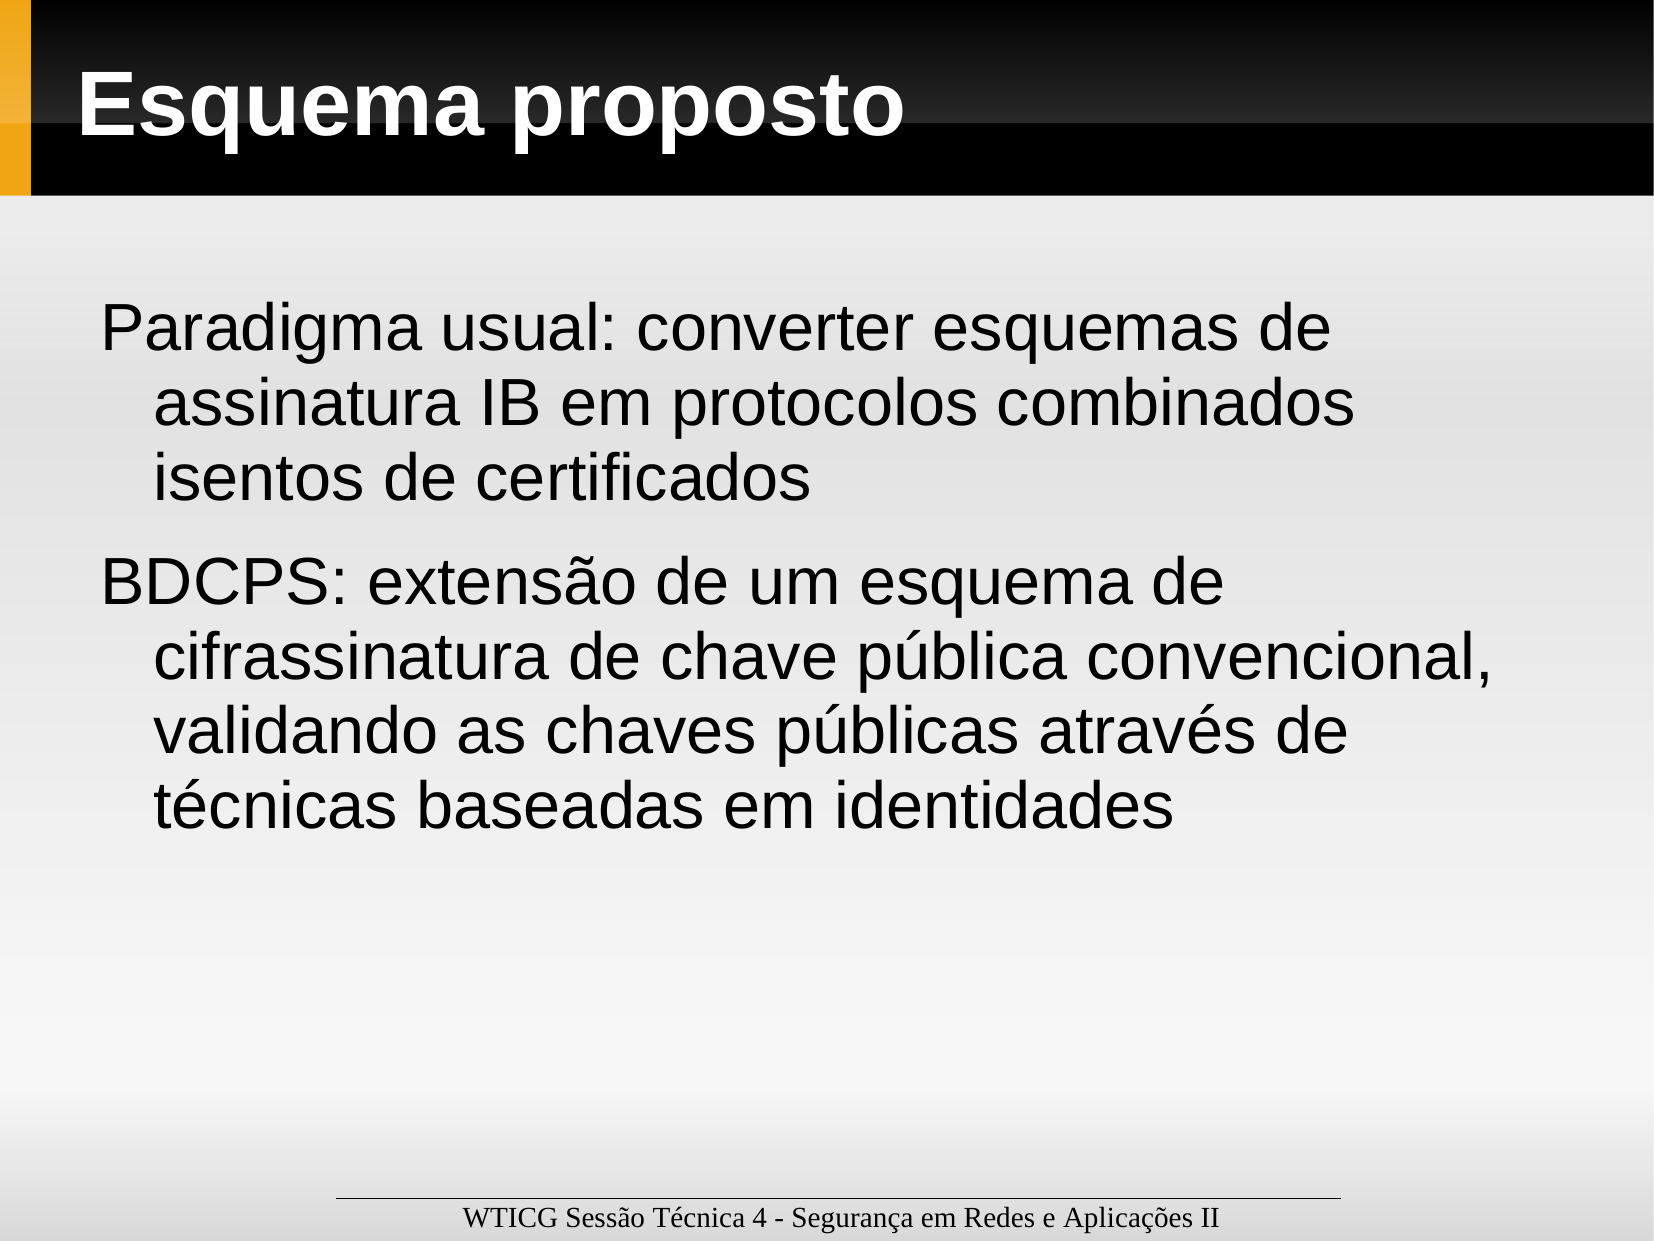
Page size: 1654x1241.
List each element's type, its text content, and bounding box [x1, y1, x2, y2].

picture [0, 0, 1654, 1241]
list Paradigma usual: converter esquemas de assinatura IB em protocolos combinados isentos de certificados BDCPS: extensão de um esquema de cifrassinatura de chave pública convencional, validando as chaves públicas através de técnicas baseadas em identidades [82, 290, 1571, 1109]
title Esquema proposto [76, 0, 1565, 208]
